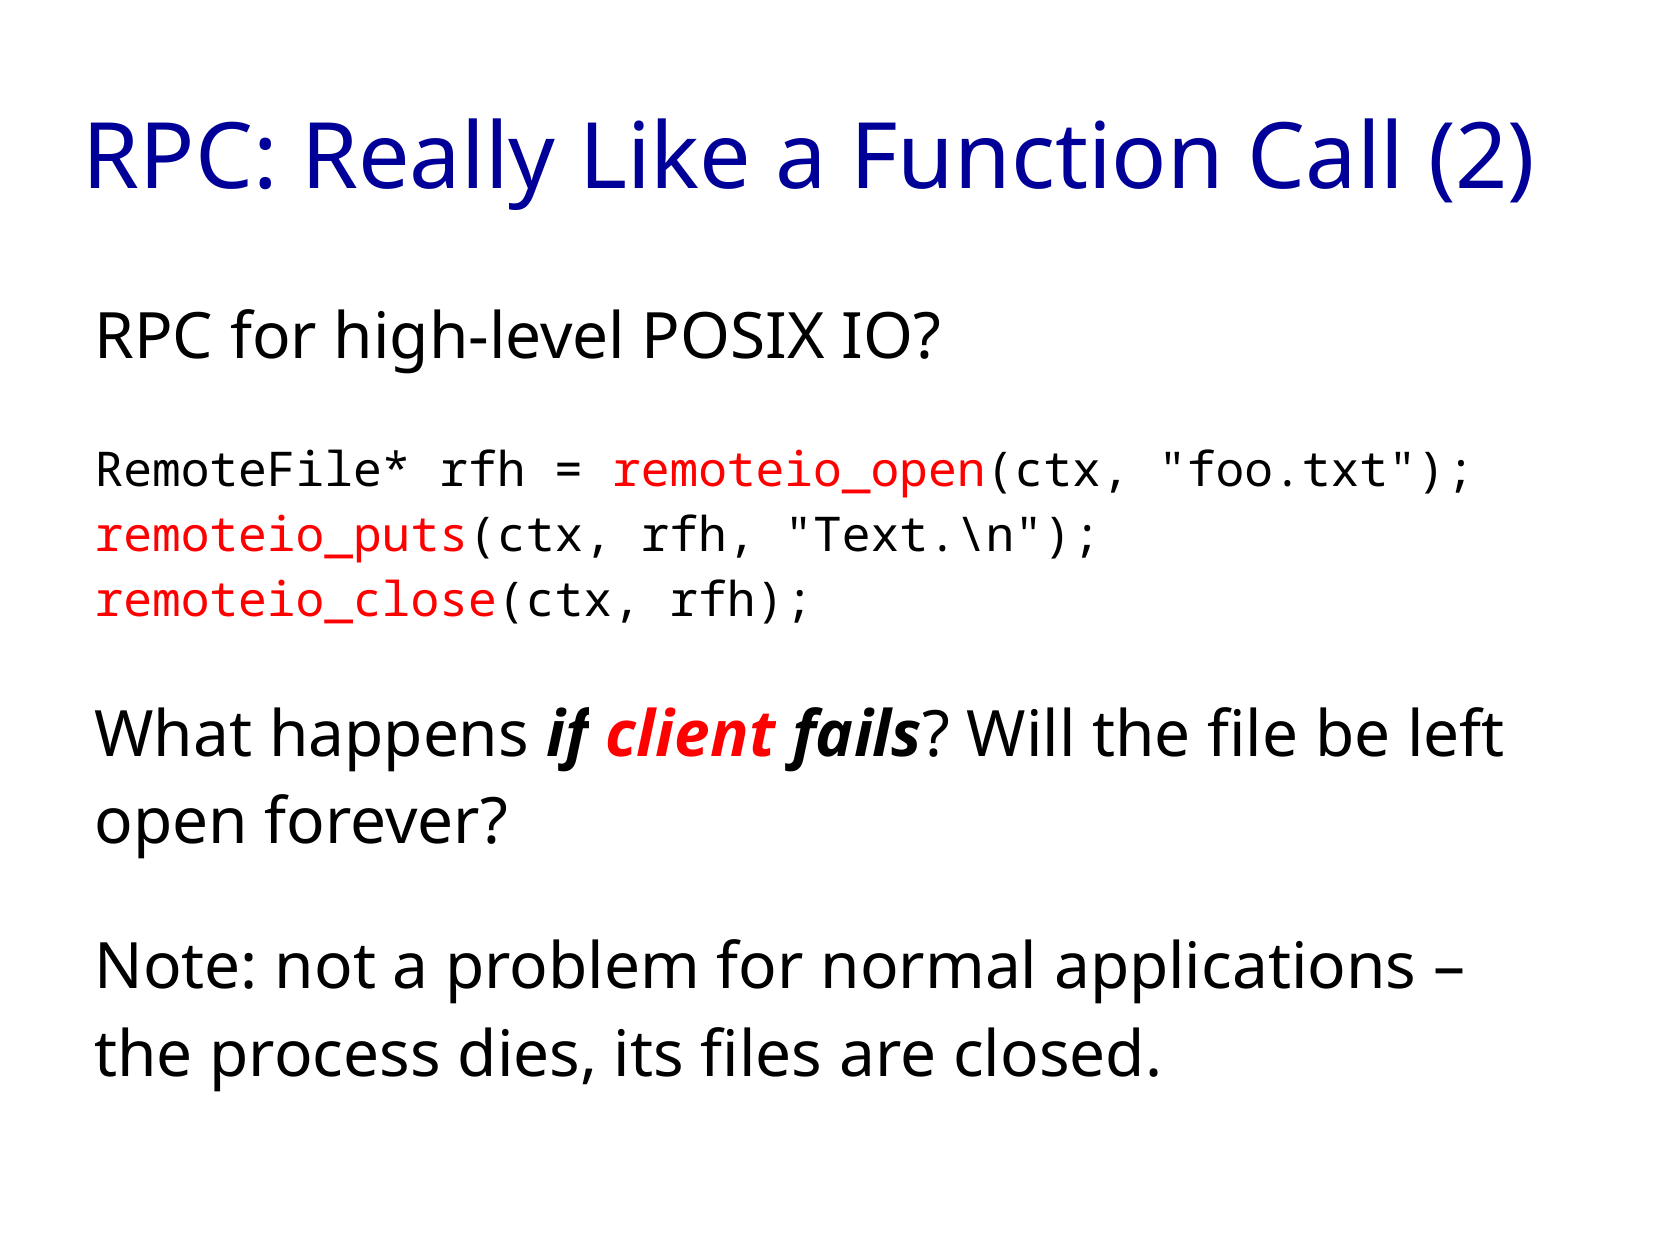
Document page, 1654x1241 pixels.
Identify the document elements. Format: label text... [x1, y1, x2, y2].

list RPC for high-level POSIX IO? RemoteFile* rfh = remoteio_open(ctx, "foo.txt"); remoteio_puts(ctx, rfh, "Text.\n"); remoteio_close(ctx, rfh); What happens if client fails? Will the file be left open forever? Note: not a problem for normal applications – the process dies, its files are closed. [60, 290, 1571, 1096]
title RPC: Really Like a Function Call (2) [82, 49, 1571, 257]
